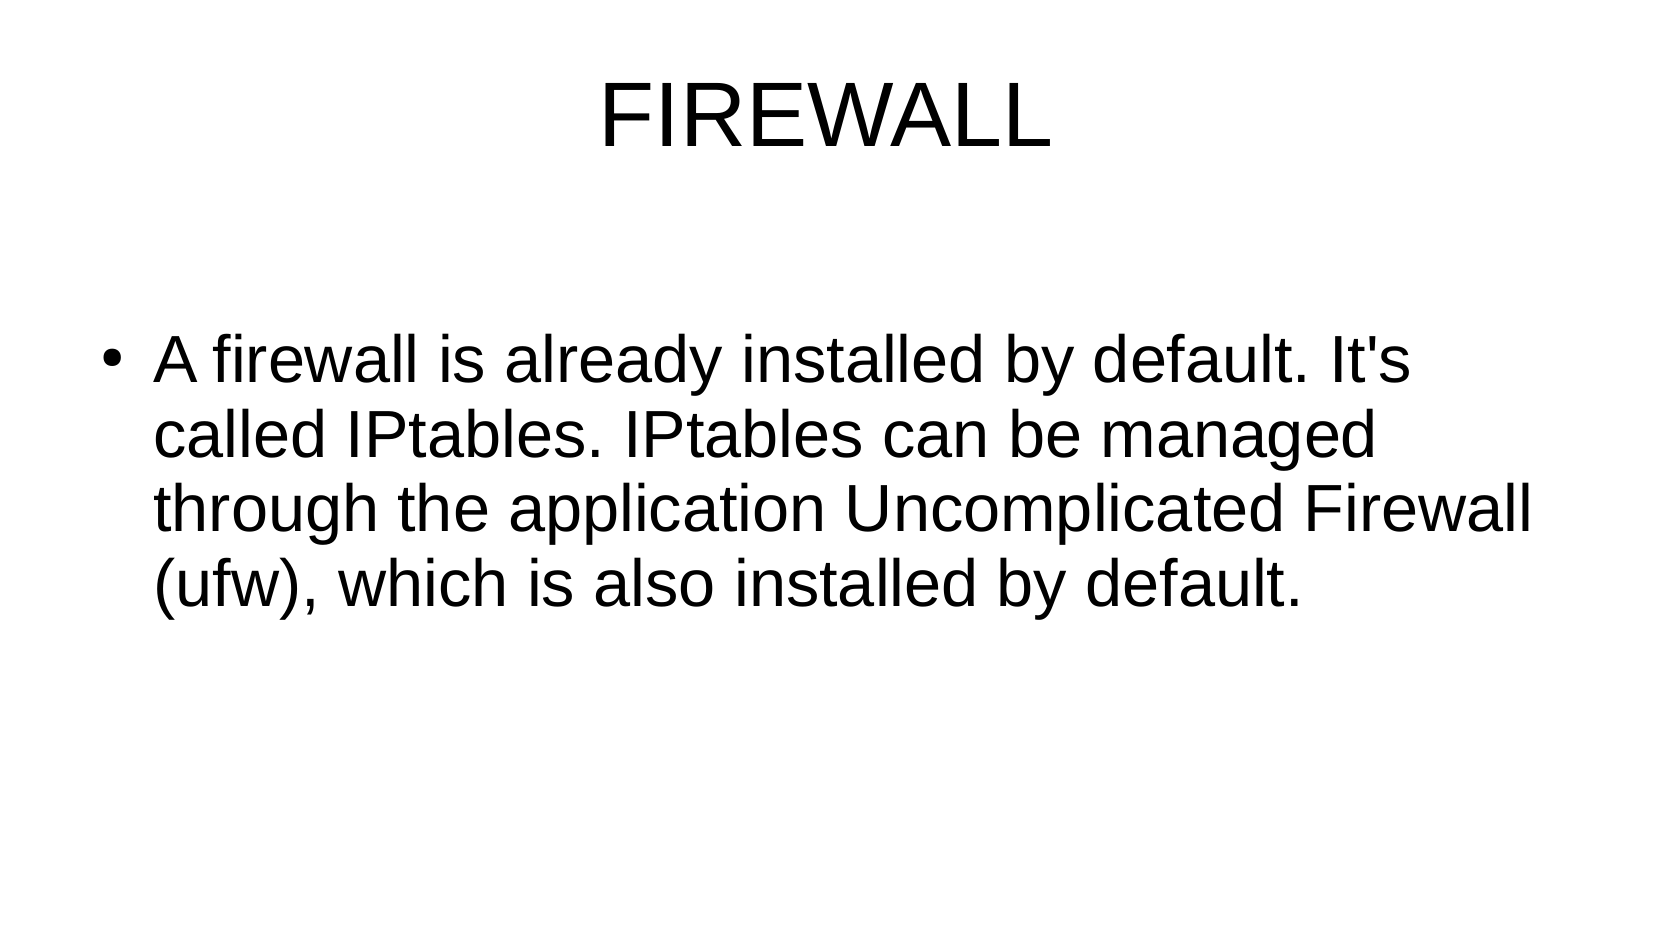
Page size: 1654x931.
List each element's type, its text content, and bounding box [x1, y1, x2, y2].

title FIREWALL [82, 12, 1571, 217]
list A firewall is already installed by default. It's called IPtables. IPtables can be managed through the application Uncomplicated Firewall (ufw), which is also installed by default. [82, 217, 1571, 758]
